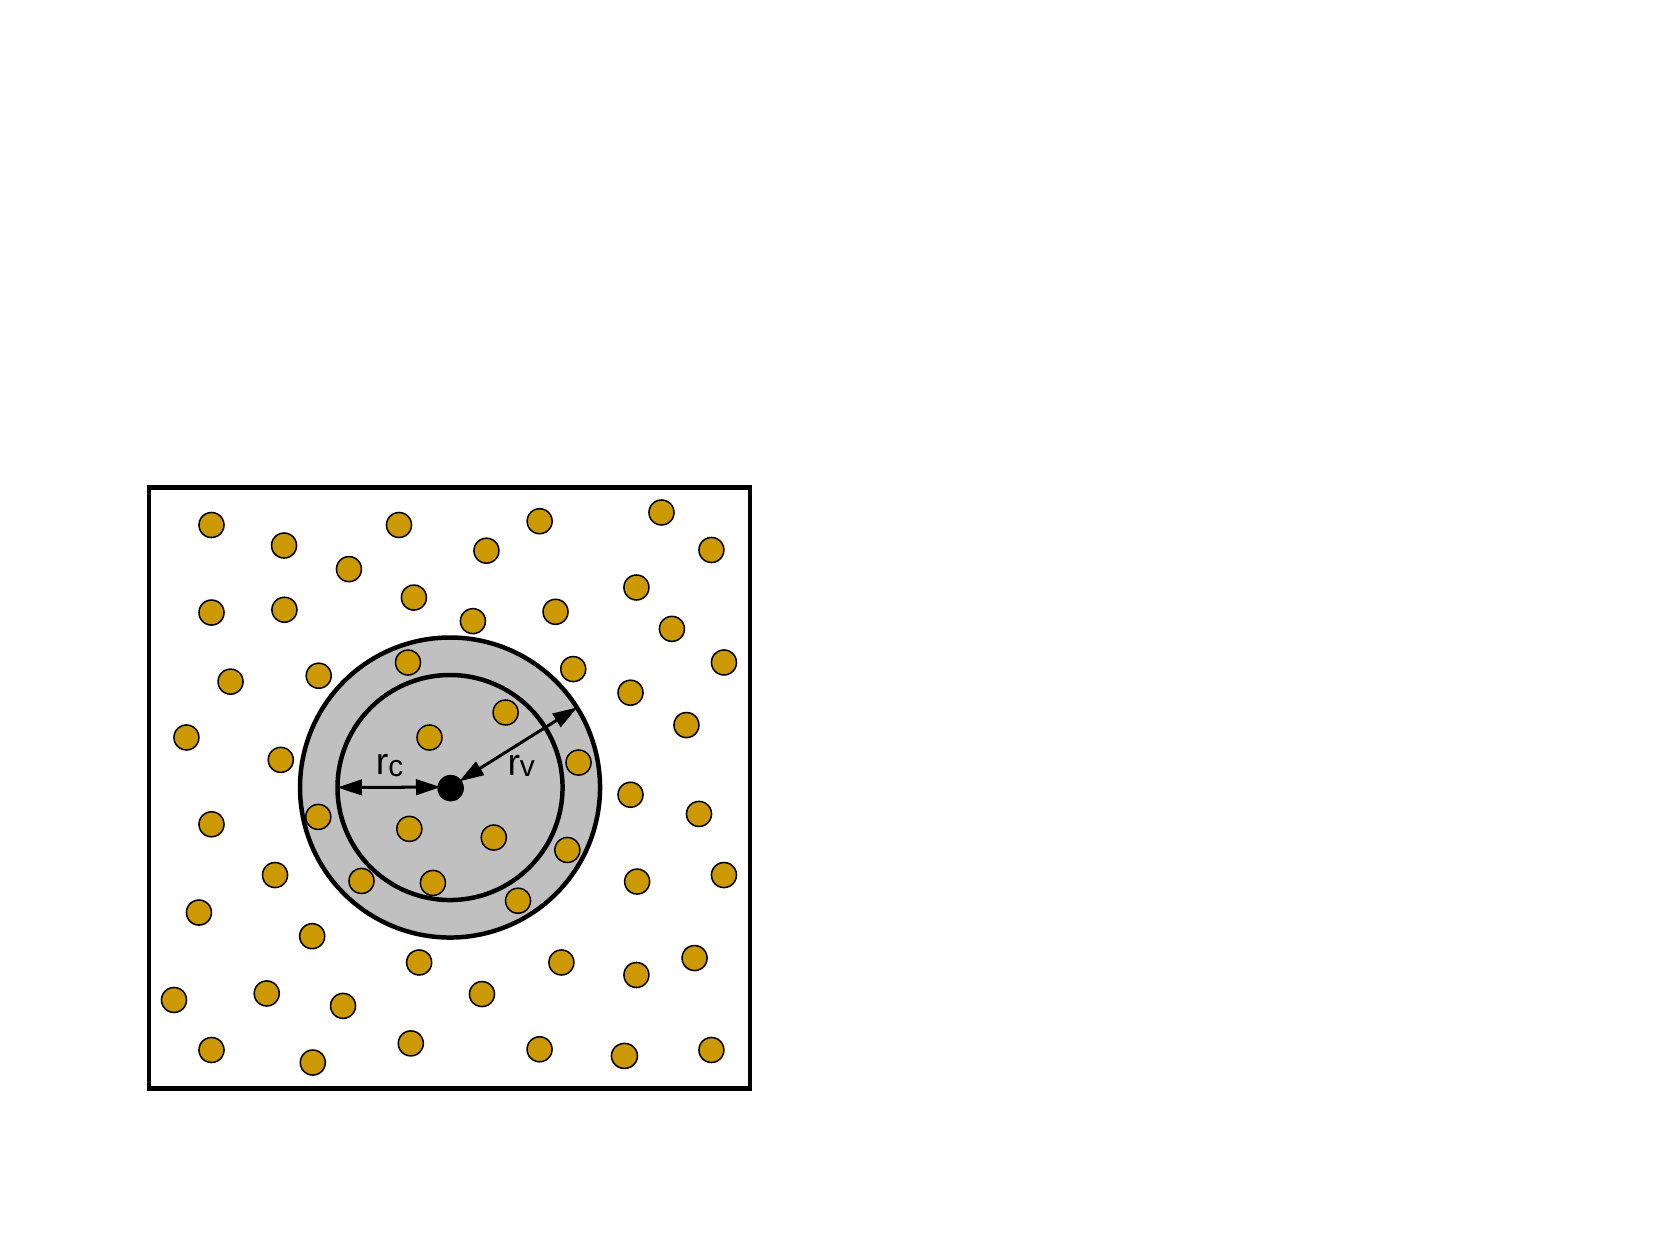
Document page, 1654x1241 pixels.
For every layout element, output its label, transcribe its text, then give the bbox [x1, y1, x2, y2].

text_box [300, 1050, 326, 1076]
text_box [543, 599, 569, 625]
text_box [711, 862, 737, 888]
text_box [673, 712, 699, 738]
text_box [460, 608, 486, 634]
text_box [623, 574, 649, 601]
text_box [548, 949, 574, 976]
text_box [218, 669, 244, 695]
text_box [398, 1030, 424, 1056]
text_box [469, 981, 495, 1007]
text_box [711, 649, 737, 676]
text_box [527, 508, 553, 534]
text_box [198, 811, 225, 837]
text_box [406, 949, 432, 976]
text_box [386, 512, 412, 538]
text_box [527, 1036, 553, 1062]
text_box [198, 600, 225, 626]
text_box [618, 680, 644, 706]
text_box [473, 538, 499, 564]
text_box [624, 869, 650, 895]
text_box [659, 616, 685, 642]
text_box [254, 980, 280, 1007]
text_box [271, 532, 297, 559]
text_box [698, 1037, 724, 1063]
text_box [268, 747, 294, 773]
text_box [698, 537, 724, 563]
text_box [299, 923, 325, 949]
text_box [611, 1043, 638, 1069]
text_box [306, 663, 332, 689]
text_box rc [361, 733, 419, 797]
text_box [623, 962, 649, 988]
text_box [198, 1037, 225, 1063]
text_box rv [492, 734, 550, 797]
text_box [618, 782, 644, 808]
text_box [560, 656, 586, 682]
text_box [198, 512, 225, 538]
text_box [401, 585, 427, 611]
text_box [682, 945, 708, 971]
text_box [330, 993, 356, 1019]
text_box [648, 499, 675, 526]
text_box [686, 801, 712, 827]
text_box [186, 900, 212, 926]
text_box [271, 597, 297, 623]
text_box [340, 678, 560, 897]
text_box [300, 637, 601, 938]
text_box [336, 556, 362, 582]
text_box [173, 724, 199, 751]
text_box [161, 987, 187, 1013]
text_box [262, 862, 288, 888]
